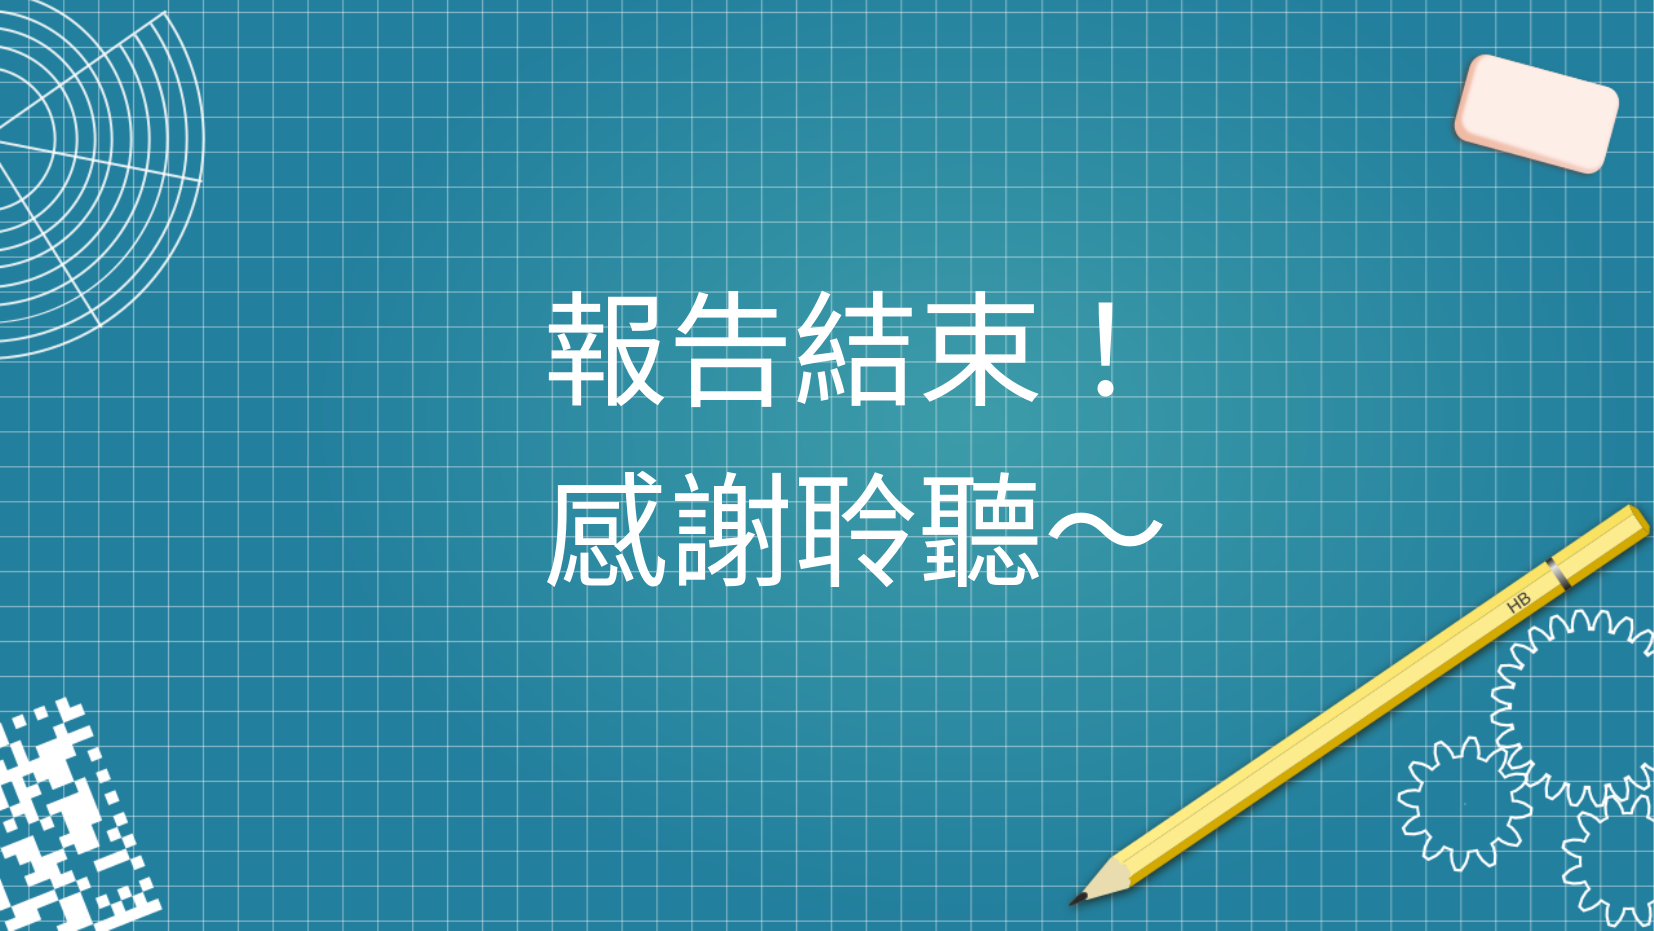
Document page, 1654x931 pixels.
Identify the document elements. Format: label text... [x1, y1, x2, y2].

picture [0, 0, 1654, 931]
title 報告結束！ 感謝聆聽～ [265, 257, 1447, 608]
